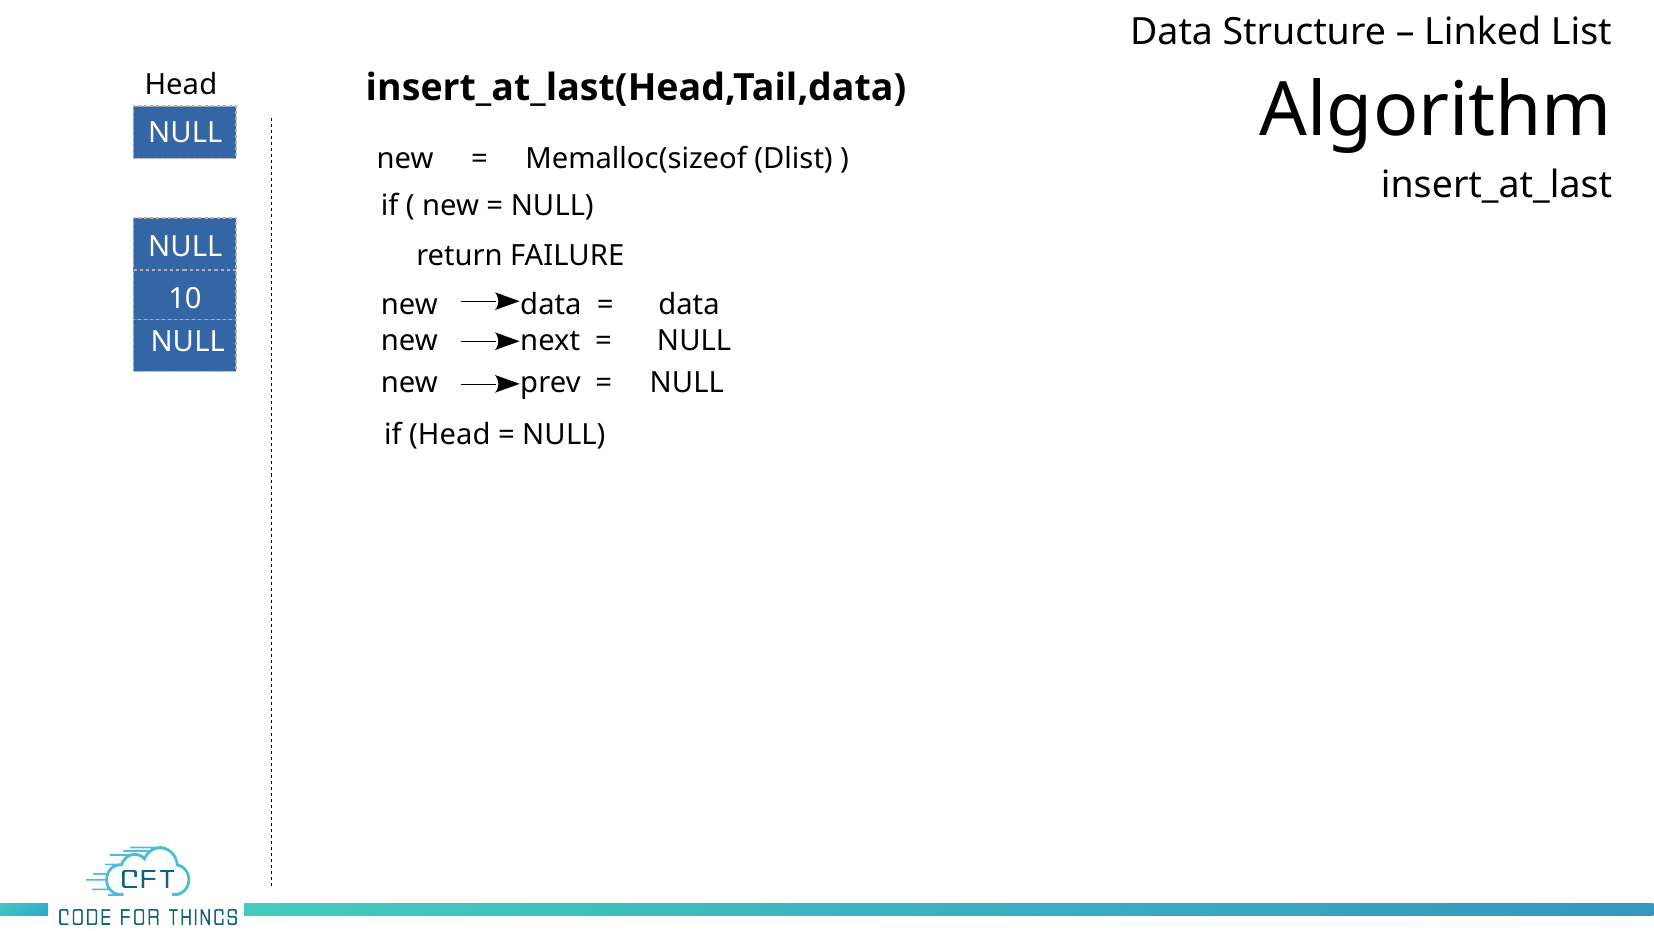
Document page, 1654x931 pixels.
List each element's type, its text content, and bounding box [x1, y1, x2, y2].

text_box new next = NULL [366, 311, 922, 395]
text_box if (Head = NULL) [354, 406, 662, 461]
text_box [225, 273, 237, 312]
text_box 10 [153, 273, 225, 312]
text_box new prev = NULL [366, 354, 896, 409]
text_box [133, 273, 237, 372]
picture [59, 846, 237, 925]
text_box NULL [133, 103, 240, 159]
text_box Head [129, 55, 237, 111]
text_box new data = data [366, 276, 827, 331]
text_box new = Memalloc(sizeof (Dlist) ) [354, 129, 1099, 189]
text_box if ( new = NULL) [366, 177, 689, 232]
text_box NULL [135, 312, 243, 368]
title Data Structure – Linked List Algorithm insert_at_last [1093, 0, 1613, 216]
text_box NULL [133, 217, 240, 273]
text_box insert_at_last(Head,Tail,data) [350, 53, 1063, 119]
text_box return FAILURE [401, 227, 686, 276]
